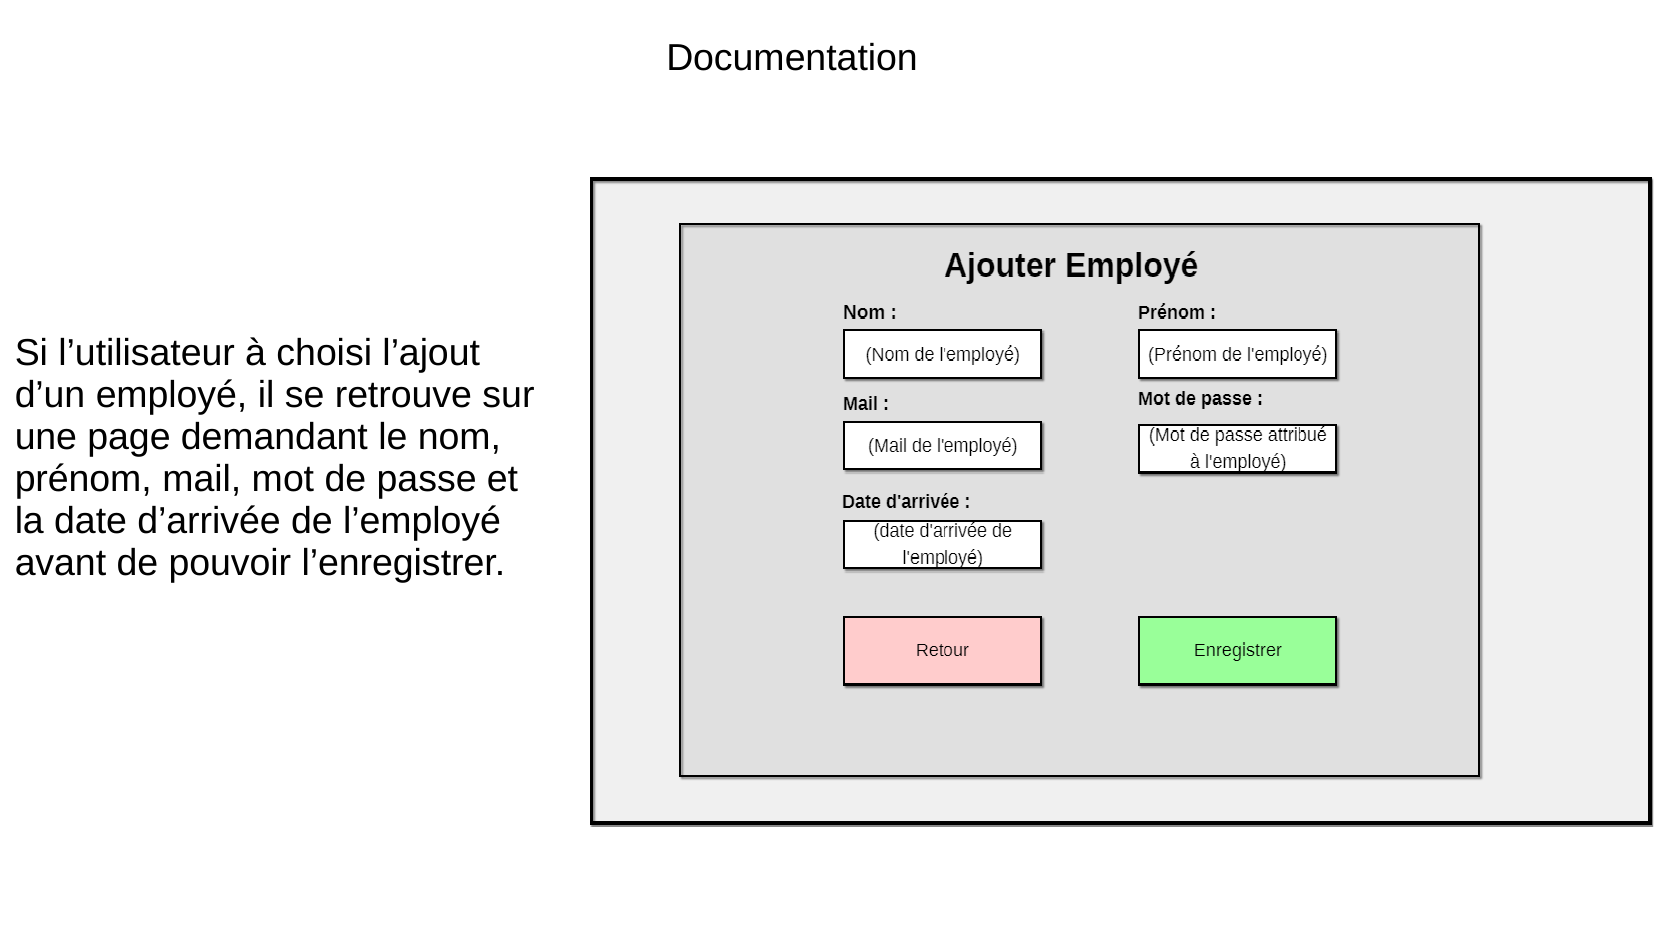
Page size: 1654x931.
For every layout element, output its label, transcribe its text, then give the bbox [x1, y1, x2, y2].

picture [590, 177, 1654, 827]
text_box Si l’utilisateur à choisi l’ajout d’un employé, il se retrouve sur une page demandant le nom, prénom, mail, mot de passe et la date d’arrivée de l’employé avant de pouvoir l’enregistrer. [0, 323, 562, 591]
text_box Documentation [59, 29, 1536, 87]
